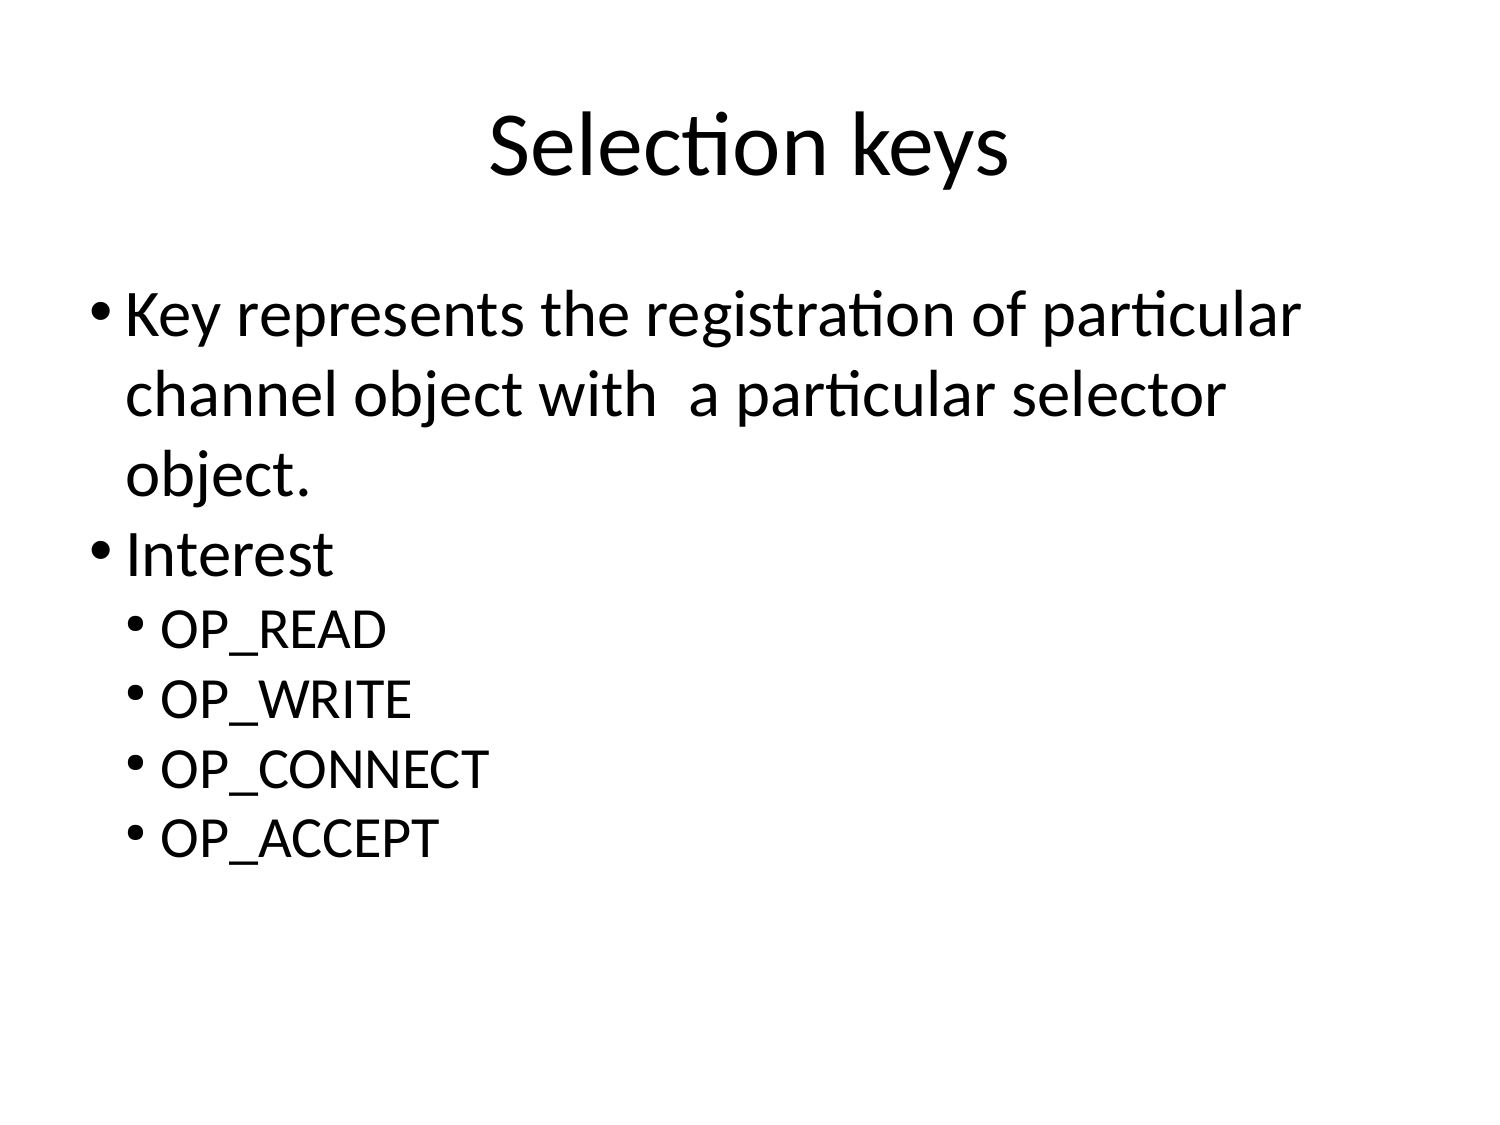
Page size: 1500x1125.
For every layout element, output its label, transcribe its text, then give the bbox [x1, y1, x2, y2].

text_box Selection keys [75, 45, 1425, 233]
text_box Key represents the registration of particular channel object with a particular selector object. Interest OP_READ OP_WRITE OP_CONNECT OP_ACCEPT [75, 262, 1425, 1005]
